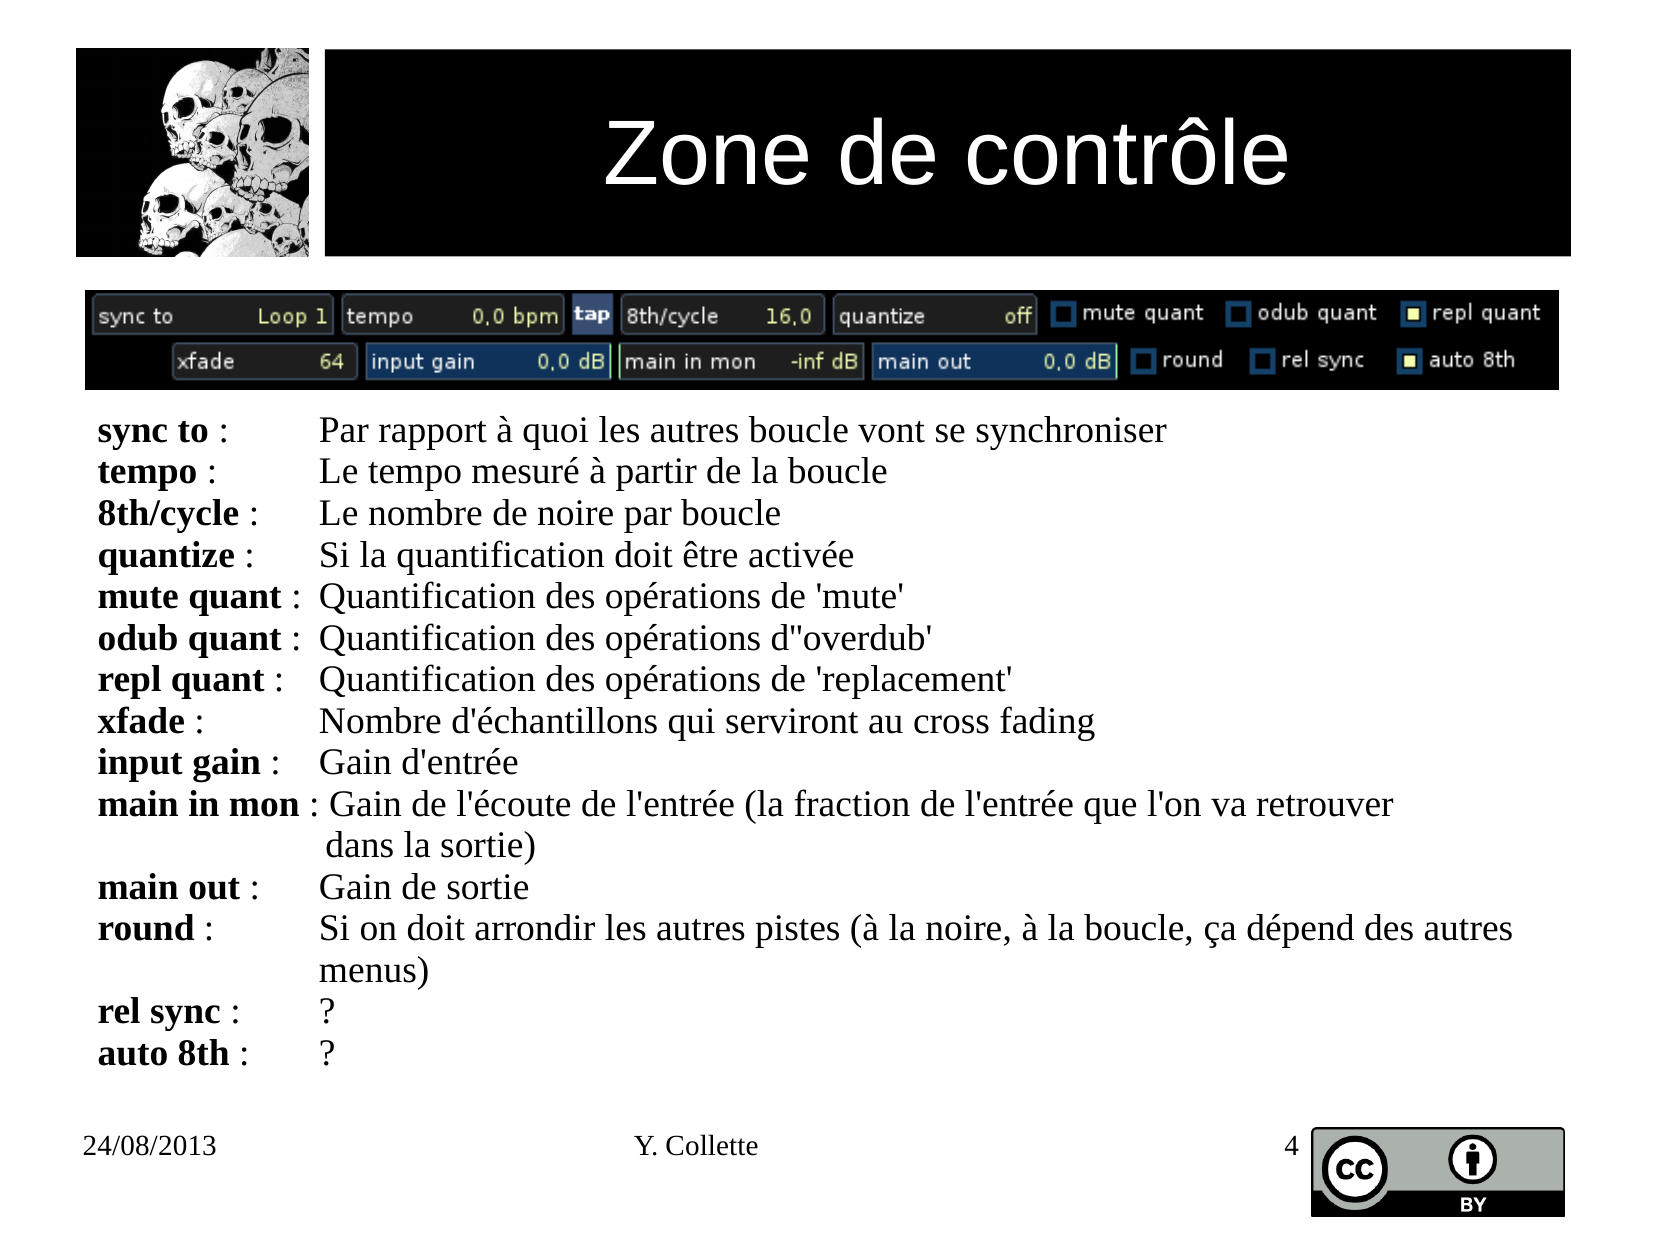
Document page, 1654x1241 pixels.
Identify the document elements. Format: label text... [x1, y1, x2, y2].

picture [85, 290, 1559, 390]
title Zone de contrôle [324, 49, 1571, 257]
text_box sync to : Par rapport à quoi les autres boucle vont se synchroniser tempo : Le tempo mesuré à partir de la boucle 8th/cycle : Le nombre de noire par boucle quantize : Si la quantification doit être activée mute quant : Quantification des opérations de 'mute' odub quant : Quantification des opérations d''overdub' repl quant : Quantification des opérations de 'replacement' xfade : Nombre d'échantillons qui serviront au cross fading input gain : Gain d'entrée main in mon : Gain de l'écoute de l'entrée (la fraction de l'entrée que l'on va retrouver dans la sortie) main out : Gain de sortie round : Si on doit arrondir les autres pistes (à la noire, à la boucle, ça dépend des autres menus) rel sync : ? auto 8th : ? [82, 401, 1560, 1081]
picture [1311, 1127, 1565, 1217]
picture [76, 48, 309, 257]
